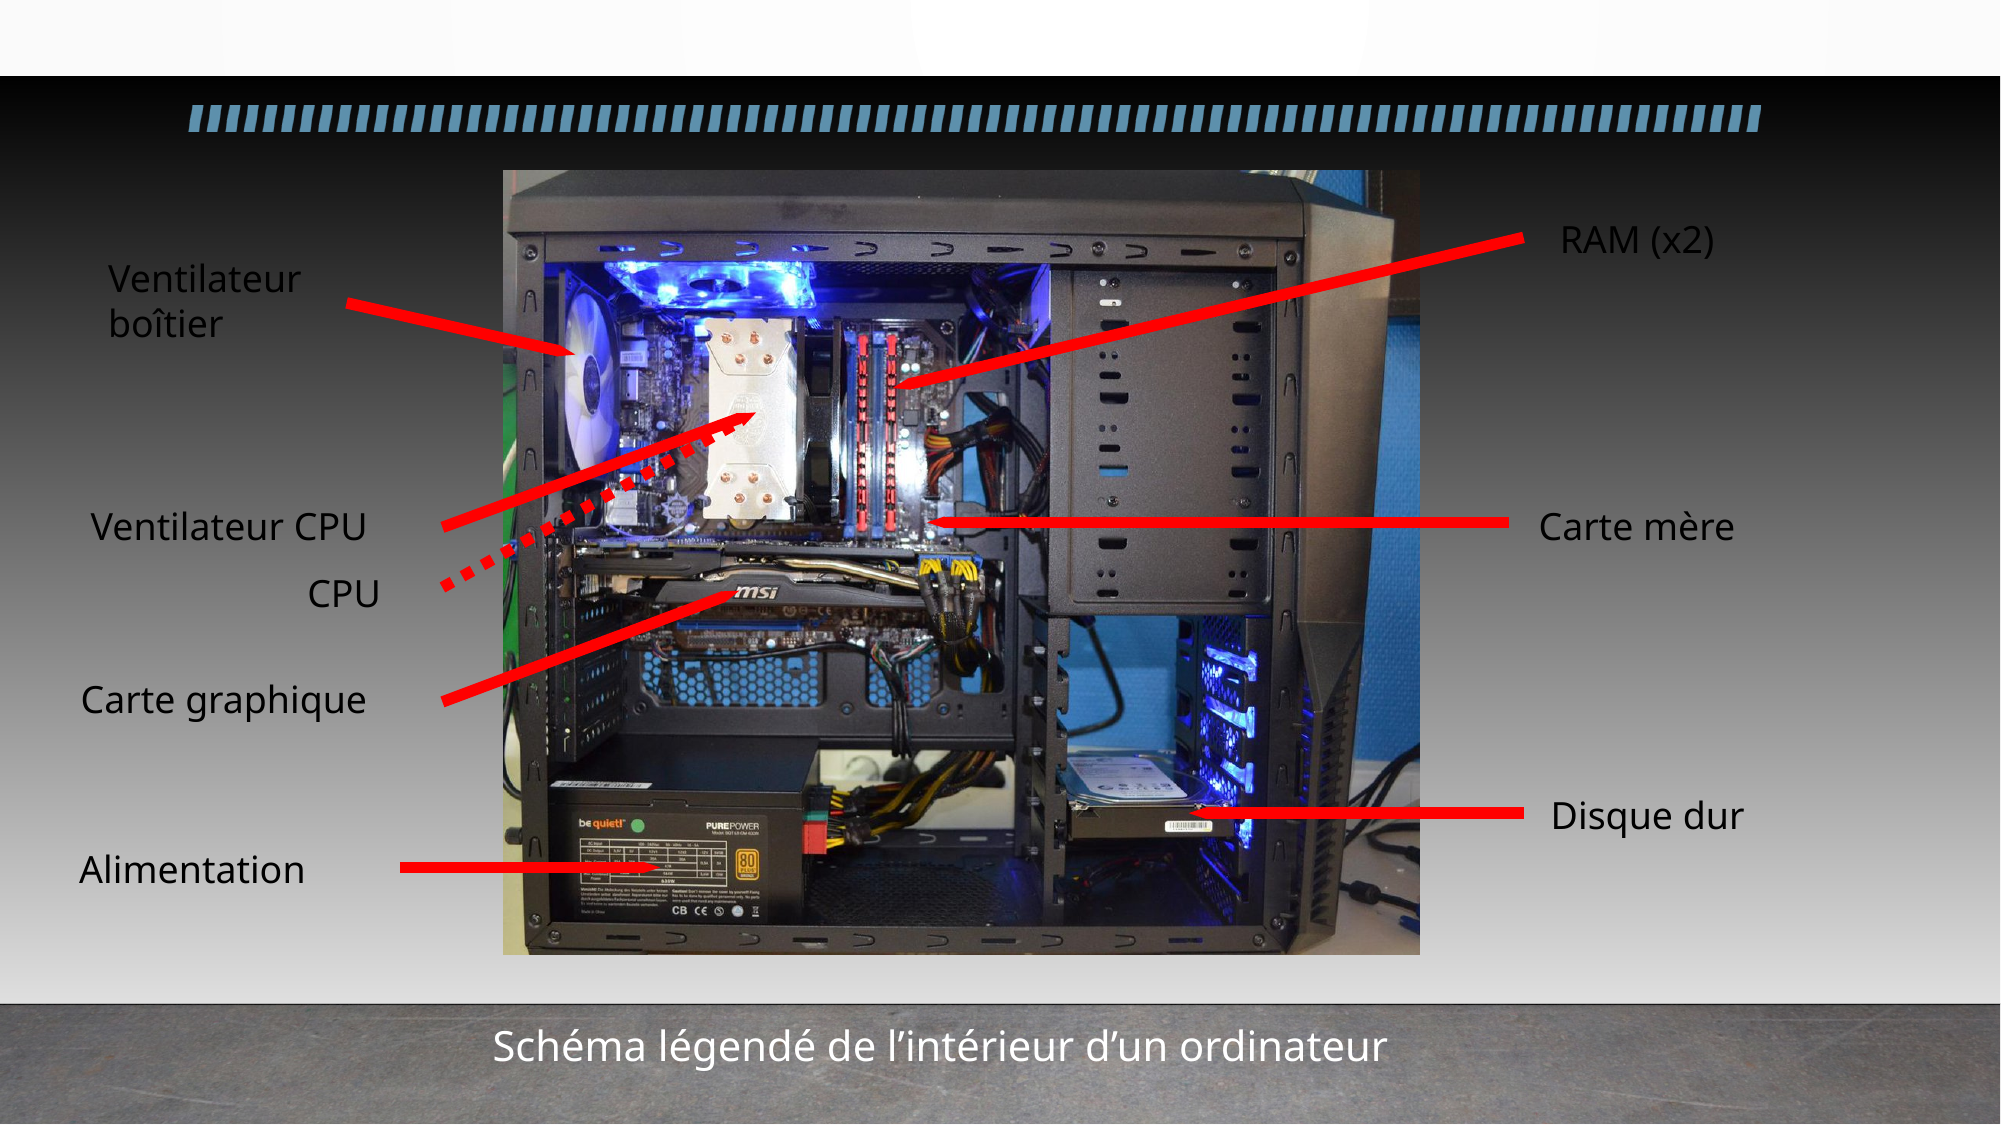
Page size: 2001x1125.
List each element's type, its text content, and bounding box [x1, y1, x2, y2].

text_box Schéma légendé de l’intérieur d’un ordinateur [477, 1012, 1573, 1079]
picture [503, 170, 1420, 955]
text_box Alimentation [64, 838, 379, 900]
text_box Disque dur [1535, 784, 1762, 845]
text_box Carte graphique [65, 668, 422, 730]
text_box CPU [292, 562, 411, 624]
text_box Carte mère [1523, 495, 1817, 556]
text_box RAM (x2) [1544, 208, 1856, 269]
text_box Ventilateur CPU [75, 495, 422, 556]
text_box Ventilateur boîtier [93, 247, 322, 354]
